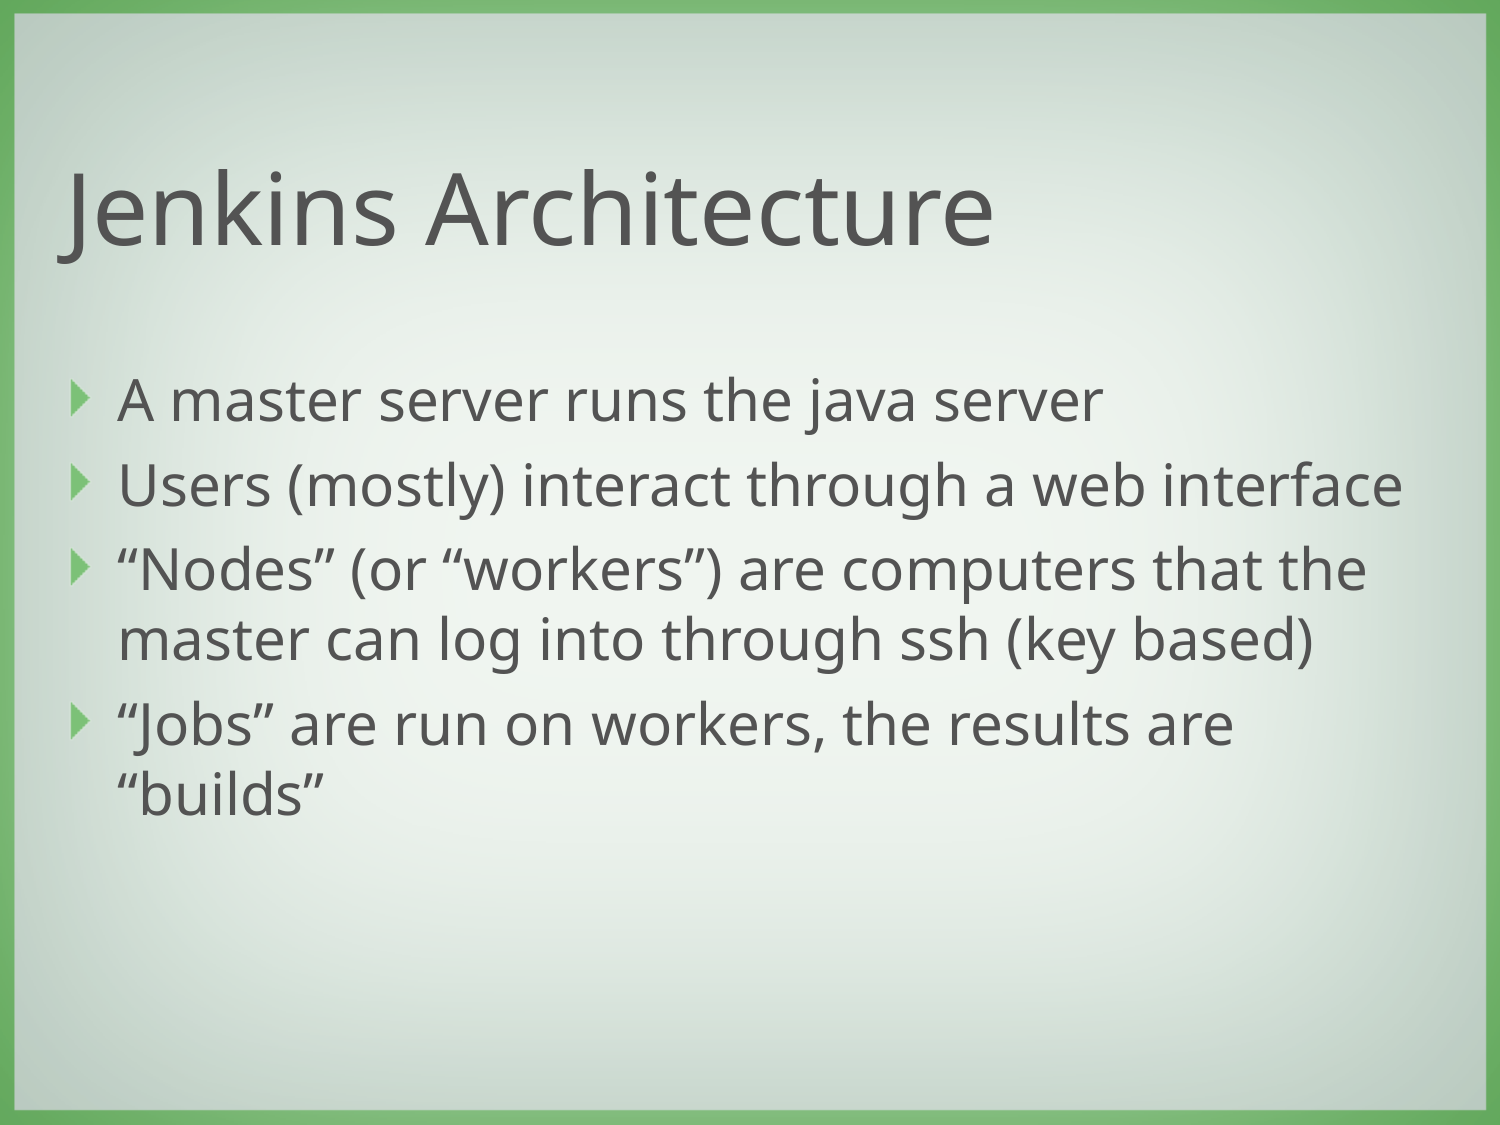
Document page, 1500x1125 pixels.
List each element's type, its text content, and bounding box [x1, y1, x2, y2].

title Jenkins Architecture [50, 137, 1457, 274]
list A master server runs the java server Users (mostly) interact through a web interface “Nodes” (or “workers”) are computers that the master can log into through ssh (key based) “Jobs” are run on workers, the results are “builds” [46, 355, 1453, 1059]
picture [0, 0, 1500, 1125]
